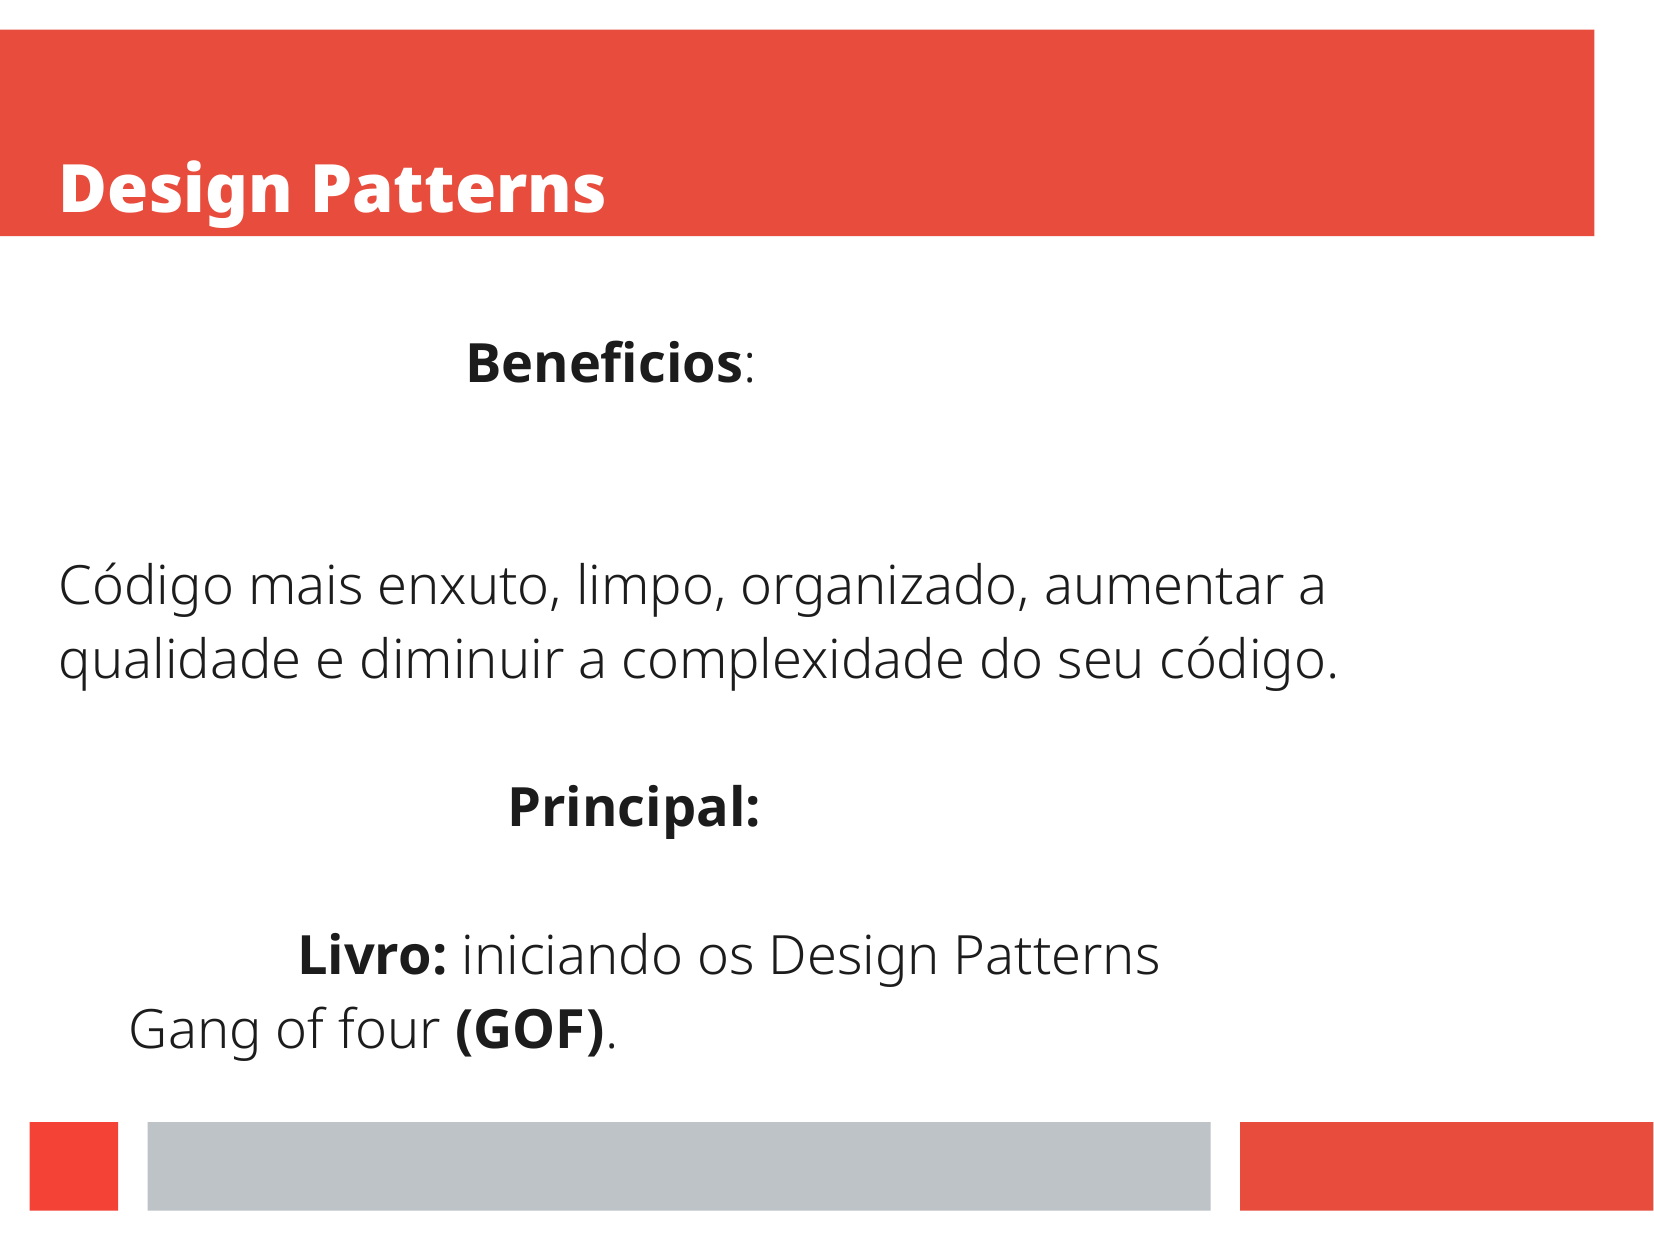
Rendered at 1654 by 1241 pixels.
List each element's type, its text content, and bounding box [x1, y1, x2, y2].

title Design Patterns [59, 24, 1595, 232]
subtitle Beneficios: Código mais enxuto, limpo, organizado, aumentar a qualidade e diminuir a complexidade do seu código. Principal: Livro: iniciando os Design Patterns Gang of four (GOF). [59, 324, 1565, 1093]
